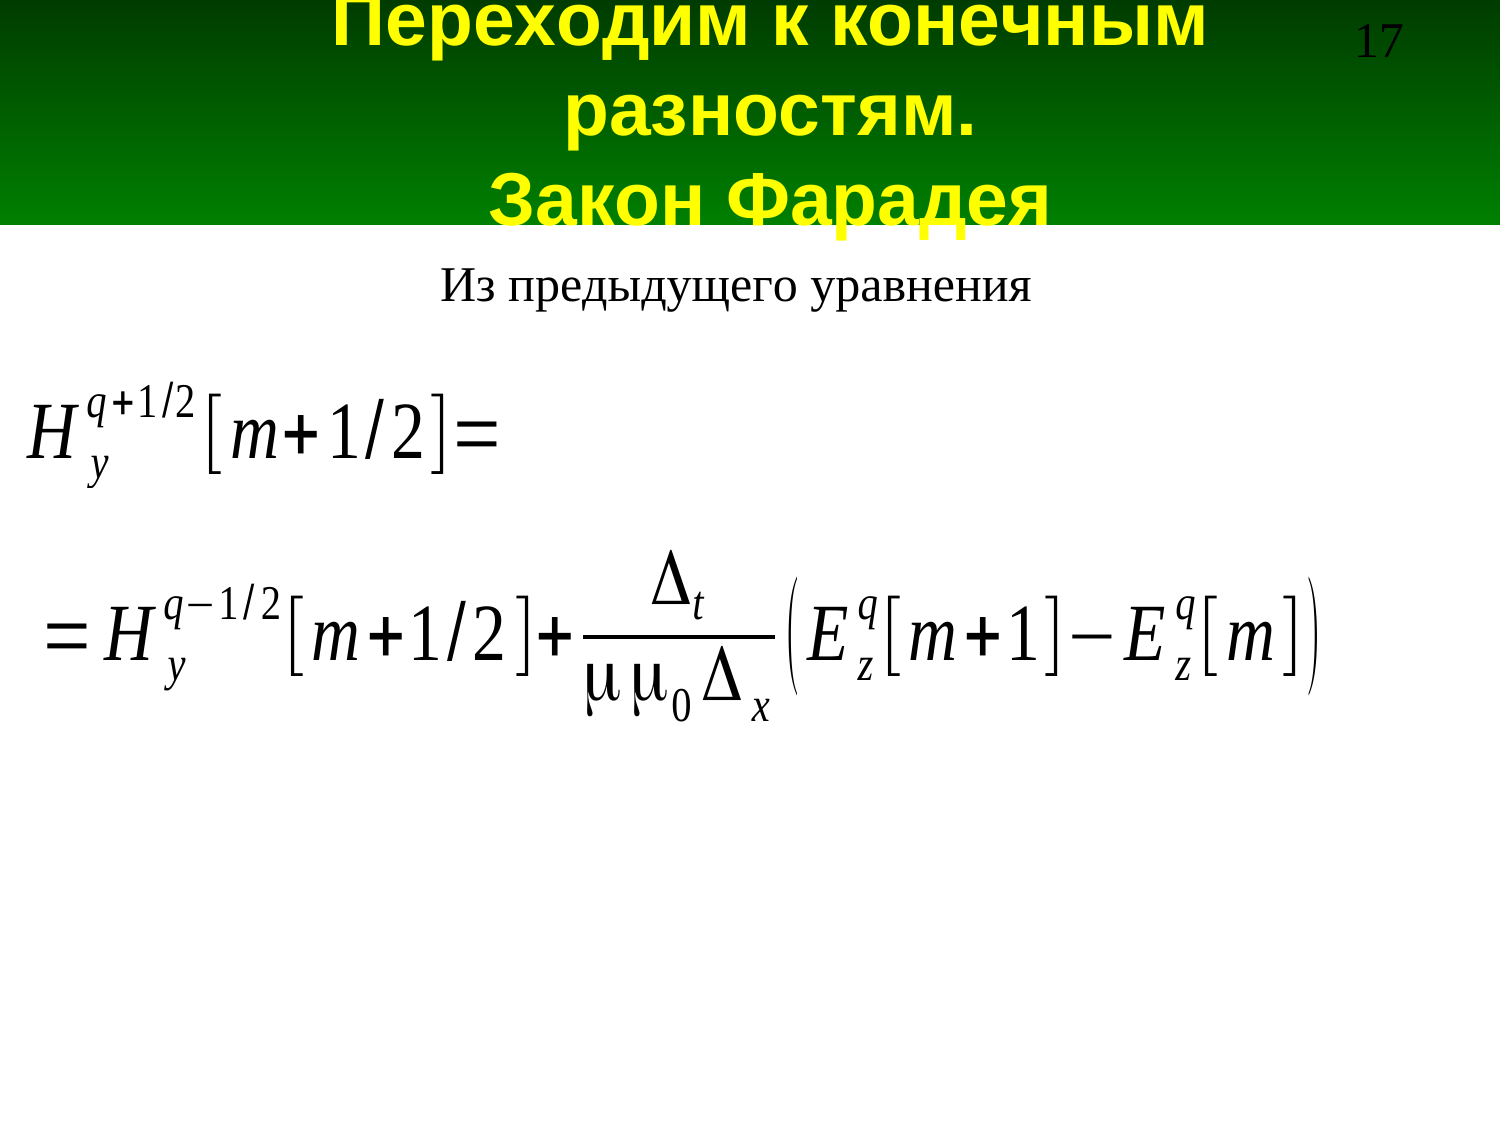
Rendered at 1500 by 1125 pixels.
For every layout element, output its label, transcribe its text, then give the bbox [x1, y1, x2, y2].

chart [5, 372, 523, 488]
title Переходим к конечным разностям. Закон Фарадея [100, 7, 1441, 204]
chart [23, 543, 1336, 733]
text_box Из предыдущего уравнения [425, 244, 1045, 319]
